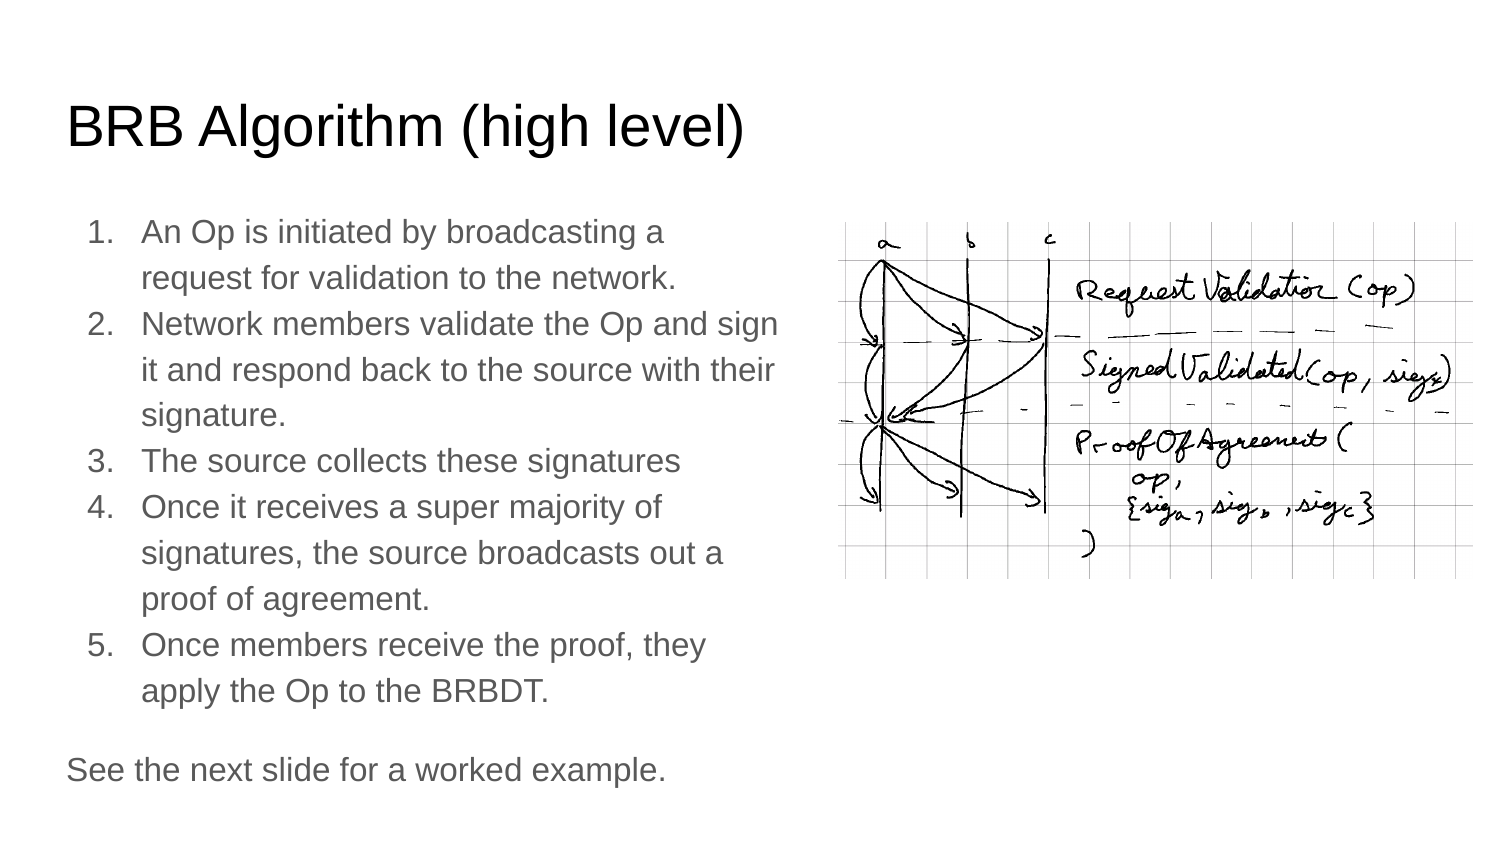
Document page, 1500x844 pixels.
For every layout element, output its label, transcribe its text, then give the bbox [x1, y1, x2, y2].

list An Op is initiated by broadcasting a request for validation to the network. Network members validate the Op and sign it and respond back to the source with their signature. The source collects these signatures Once it receives a super majority of signatures, the source broadcasts out a proof of agreement. Once members receive the proof, they apply the Op to the BRBDT. See the next slide for a worked example. [51, 189, 800, 750]
picture [838, 222, 1473, 579]
title BRB Algorithm (high level) [51, 72, 1449, 167]
